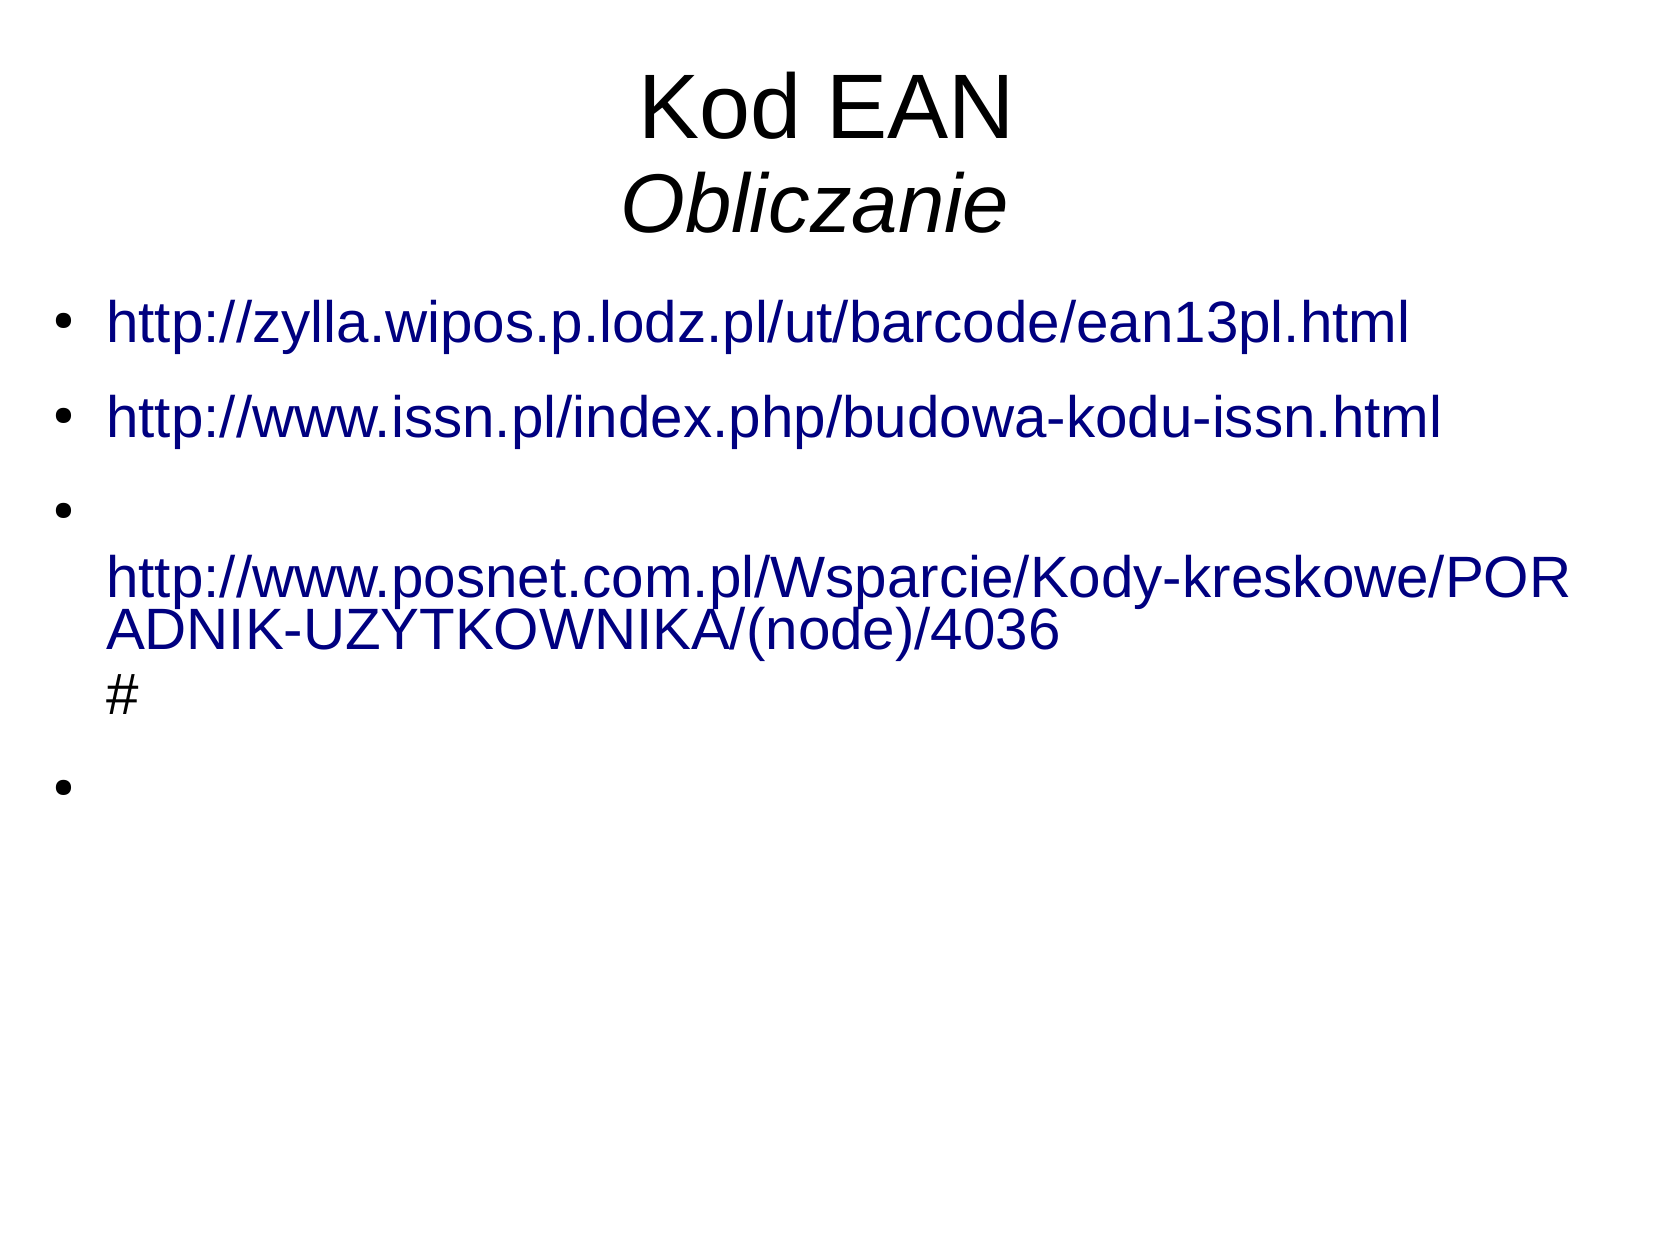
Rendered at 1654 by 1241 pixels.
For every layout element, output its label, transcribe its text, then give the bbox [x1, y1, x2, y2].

title Kod EAN Obliczanie [82, 49, 1571, 257]
list http://zylla.wipos.p.lodz.pl/ut/barcode/ean13pl.html http://www.issn.pl/index.php/budowa-kodu-issn.html http://www.posnet.com.pl/Wsparcie/Kody-kreskowe/PORADNIK-UZYTKOWNIKA/(node)/4036# [35, 290, 1607, 1010]
